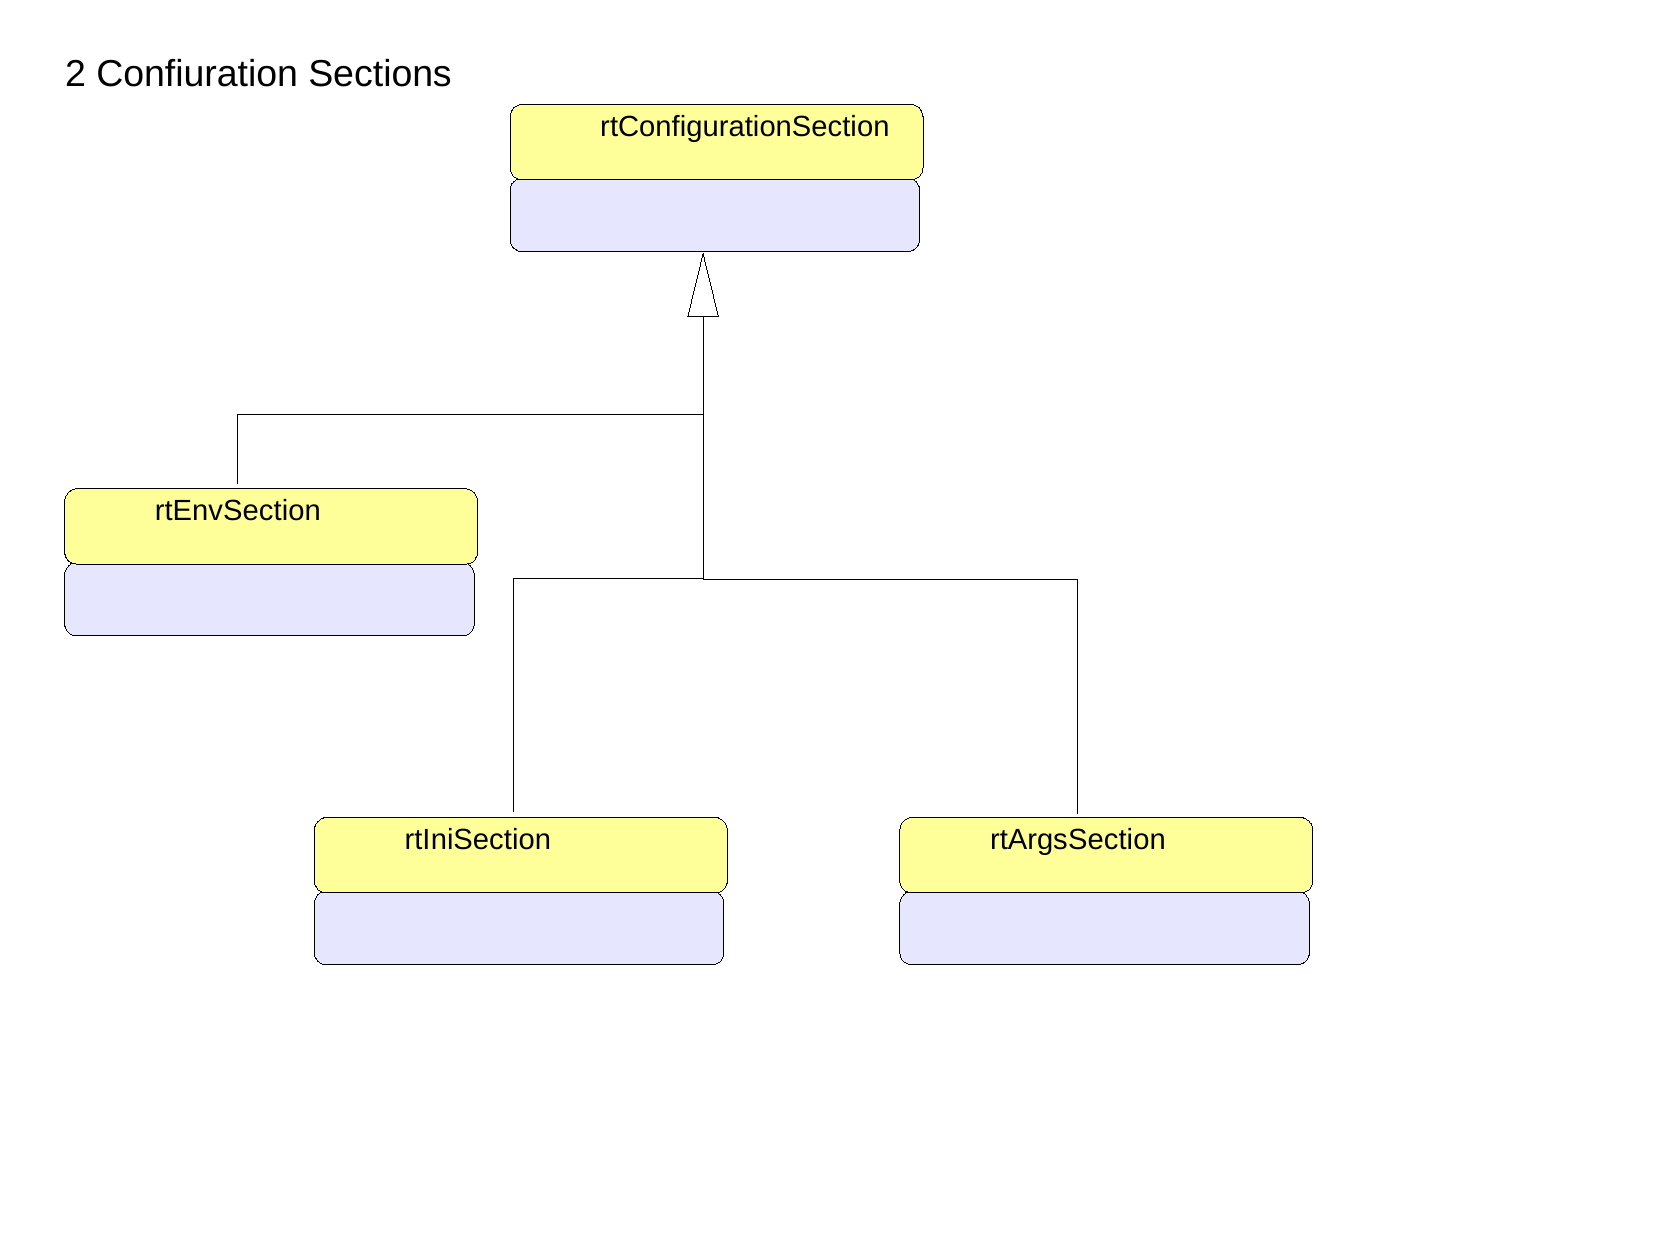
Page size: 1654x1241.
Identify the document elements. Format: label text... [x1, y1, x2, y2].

text_box rtIniSection [389, 815, 567, 864]
text_box [899, 817, 1313, 965]
text_box [314, 817, 728, 965]
text_box 2 Confiuration Sections [50, 44, 467, 102]
text_box rtConfigurationSection [585, 102, 906, 151]
text_box rtArgsSection [975, 815, 1181, 864]
text_box rtEnvSection [140, 486, 336, 535]
text_box [64, 488, 478, 636]
text_box [510, 104, 924, 252]
